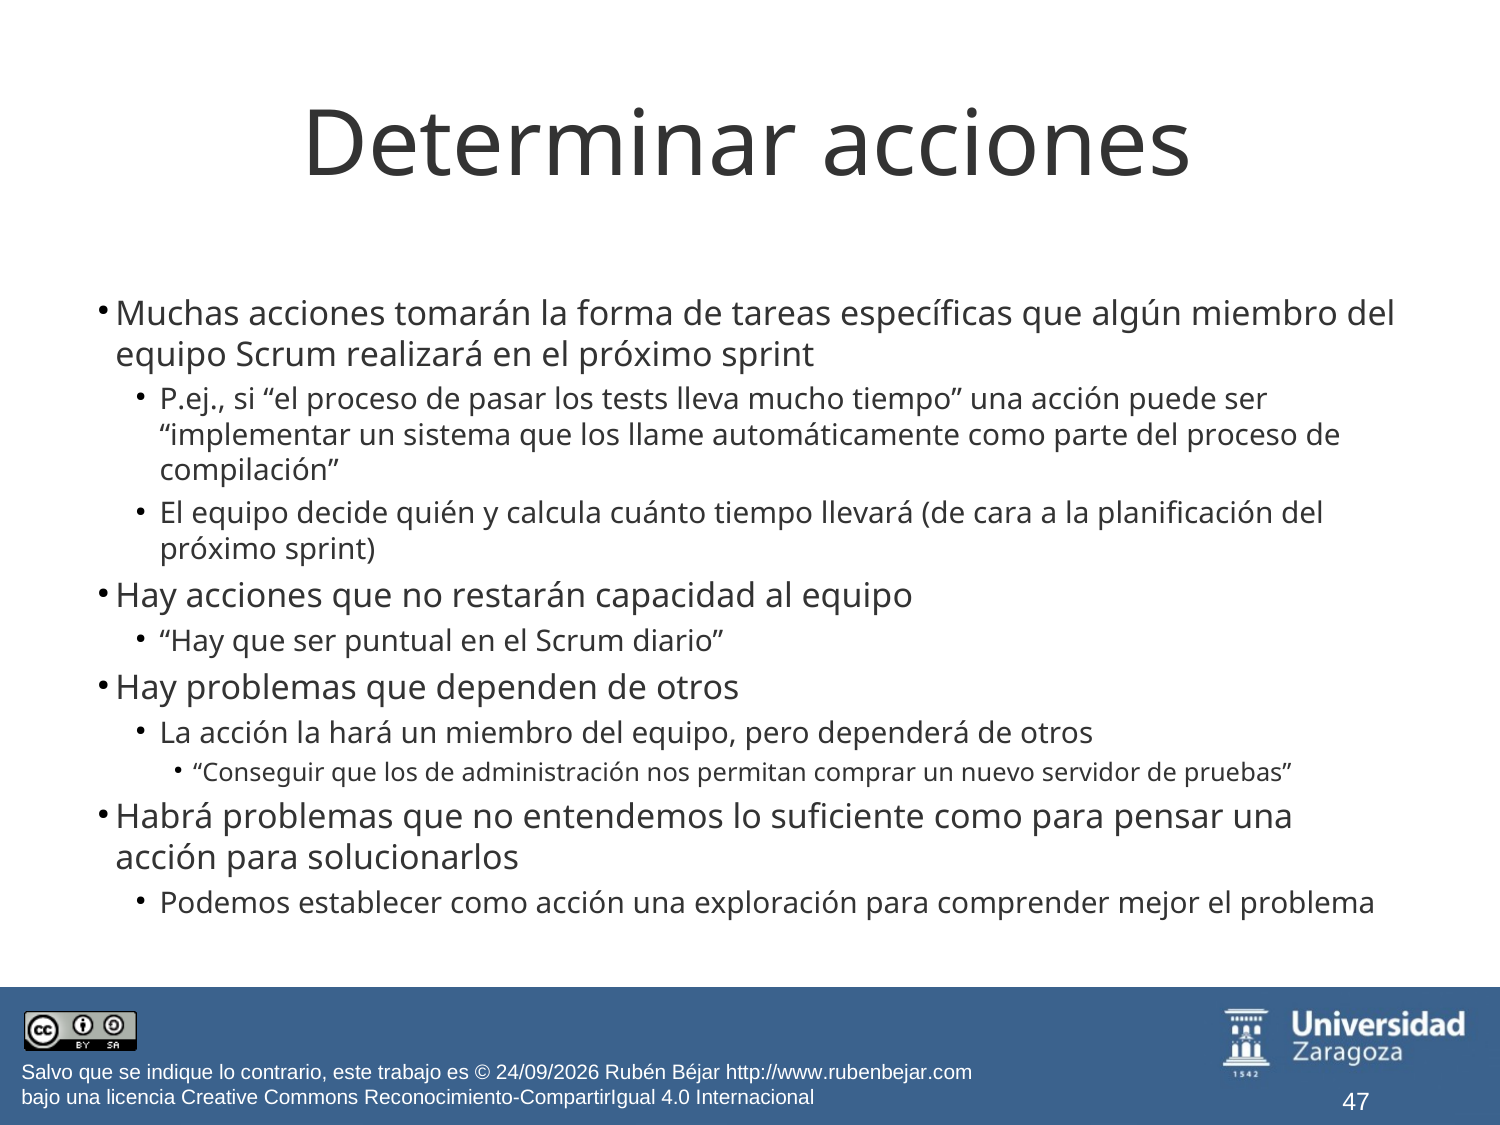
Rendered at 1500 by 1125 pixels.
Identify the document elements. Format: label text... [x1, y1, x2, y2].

list Muchas acciones tomarán la forma de tareas específicas que algún miembro del equipo Scrum realizará en el próximo sprint P.ej., si “el proceso de pasar los tests lleva mucho tiempo” una acción puede ser “implementar un sistema que los llame automáticamente como parte del proceso de compilación” El equipo decide quién y calcula cuánto tiempo llevará (de cara a la planificación del próximo sprint) Hay acciones que no restarán capacidad al equipo “Hay que ser puntual en el Scrum diario” Hay problemas que dependen de otros La acción la hará un miembro del equipo, pero dependerá de otros “Conseguir que los de administración nos permitan comprar un nuevo servidor de pruebas” Habrá problemas que no entendemos lo suficiente como para pensar una acción para solucionarlos Podemos establecer como acción una exploración para comprender mejor el problema [82, 283, 1418, 936]
picture [0, 987, 1500, 1125]
title Determinar acciones [74, 21, 1420, 257]
